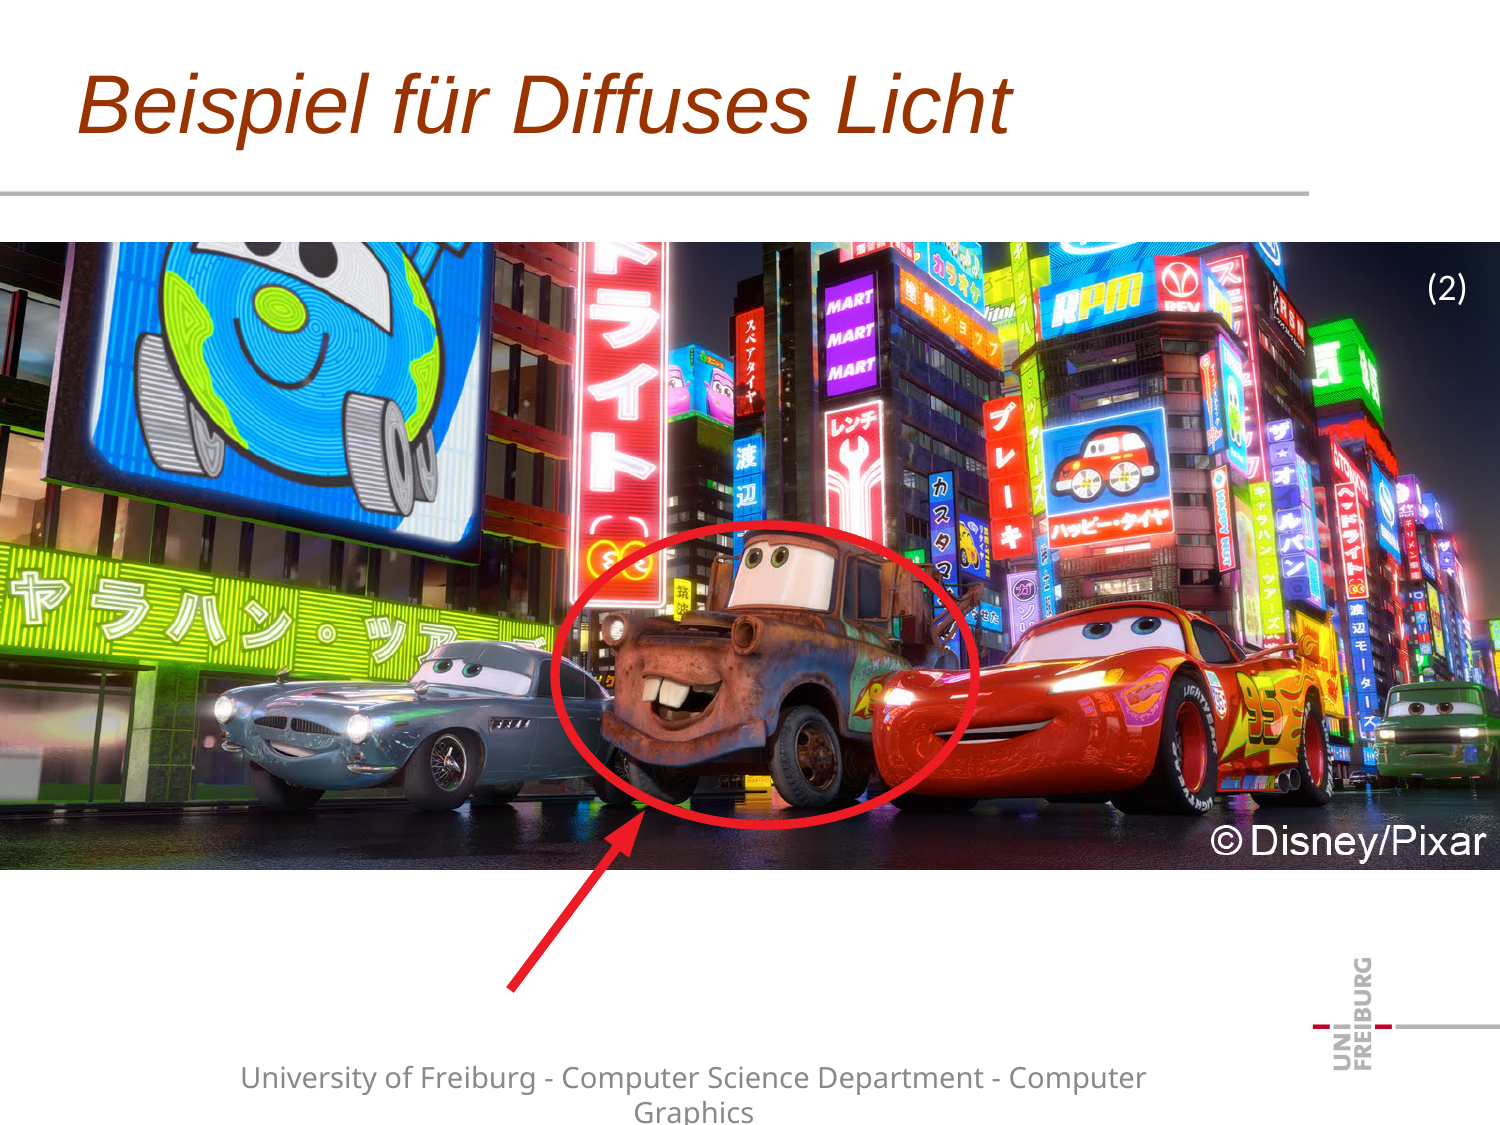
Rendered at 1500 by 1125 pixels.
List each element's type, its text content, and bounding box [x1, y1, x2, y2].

title Beispiel für Diffuses Licht [76, 50, 1412, 169]
text_box (2) [1411, 255, 1487, 316]
picture [0, 0, 1500, 1125]
picture [687, 1109, 696, 1121]
